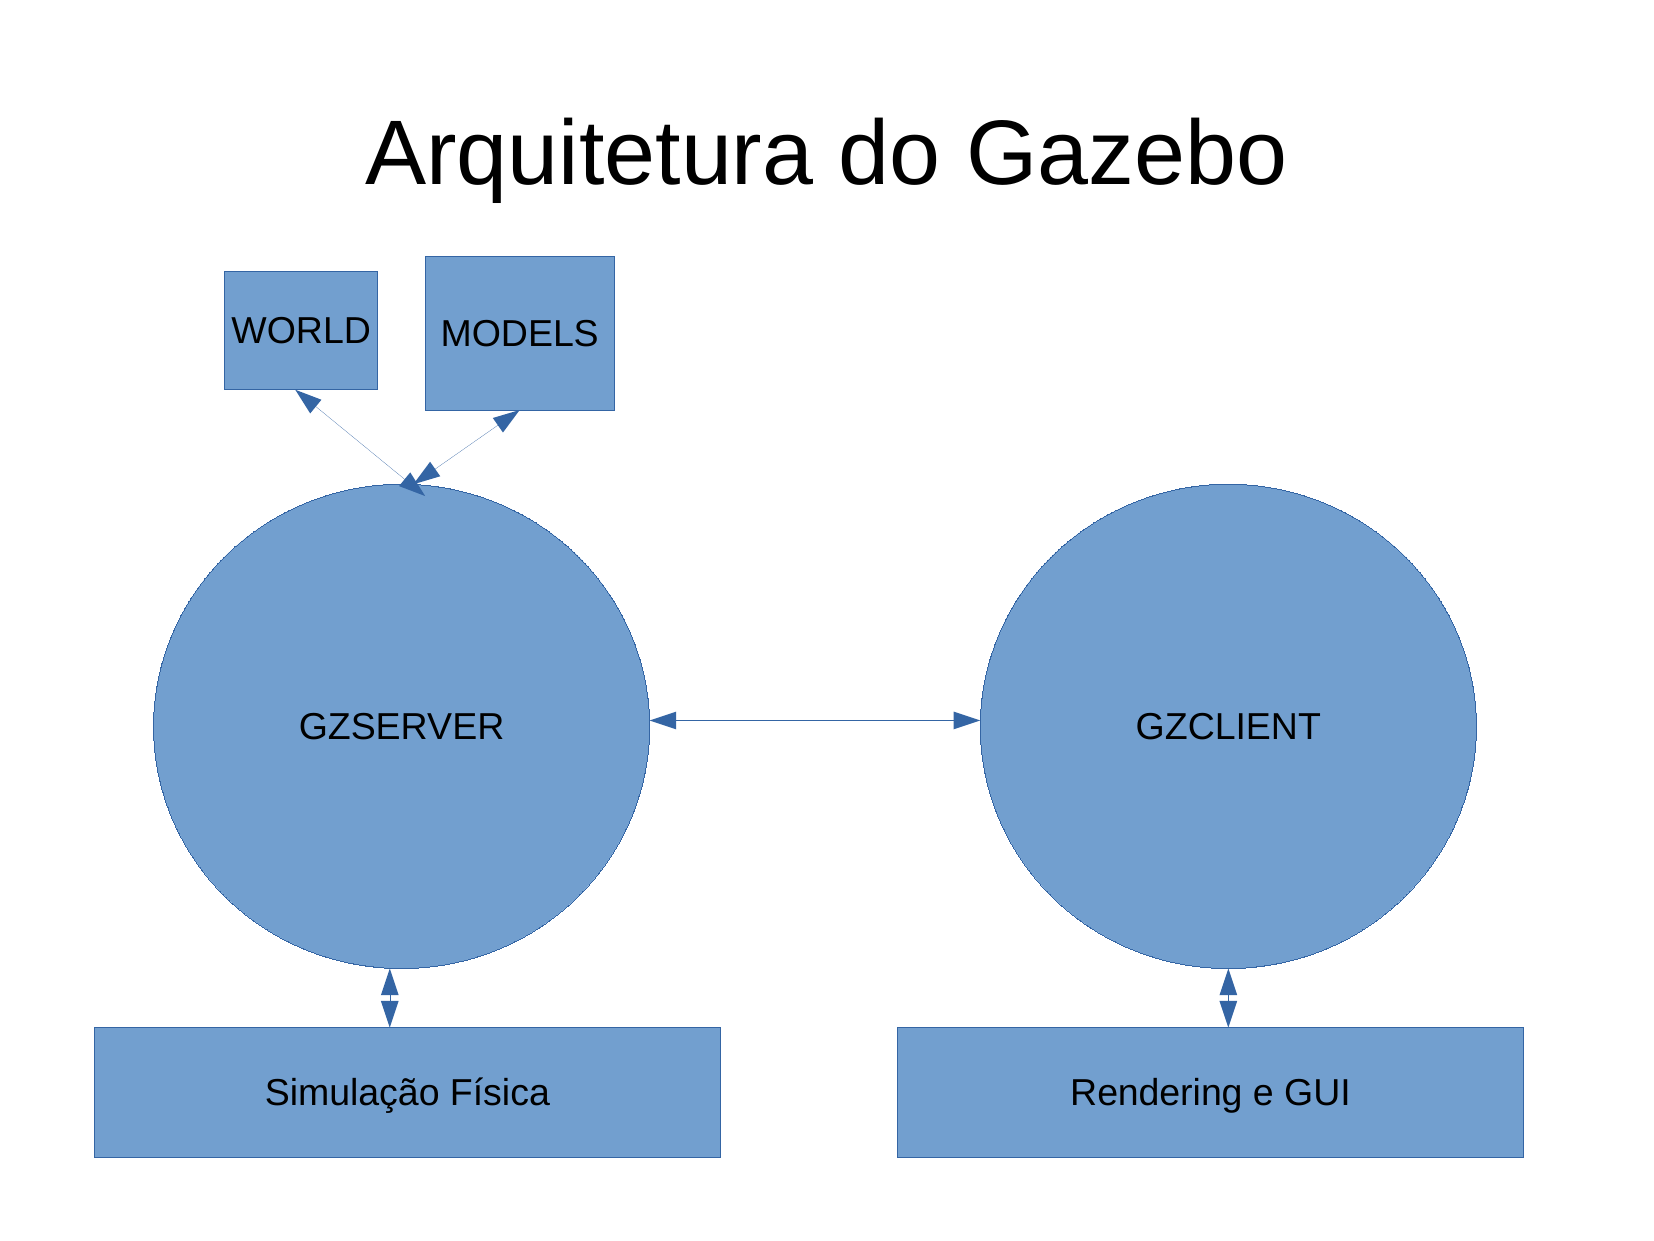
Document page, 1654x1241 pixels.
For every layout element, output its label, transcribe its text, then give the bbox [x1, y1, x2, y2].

text_box GZSERVER [153, 484, 650, 969]
text_box MODELS [425, 256, 615, 411]
text_box Rendering e GUI [897, 1027, 1524, 1158]
text_box Simulação Física [94, 1027, 721, 1158]
title Arquitetura do Gazebo [82, 49, 1571, 257]
text_box GZCLIENT [980, 484, 1477, 969]
text_box WORLD [224, 271, 378, 390]
